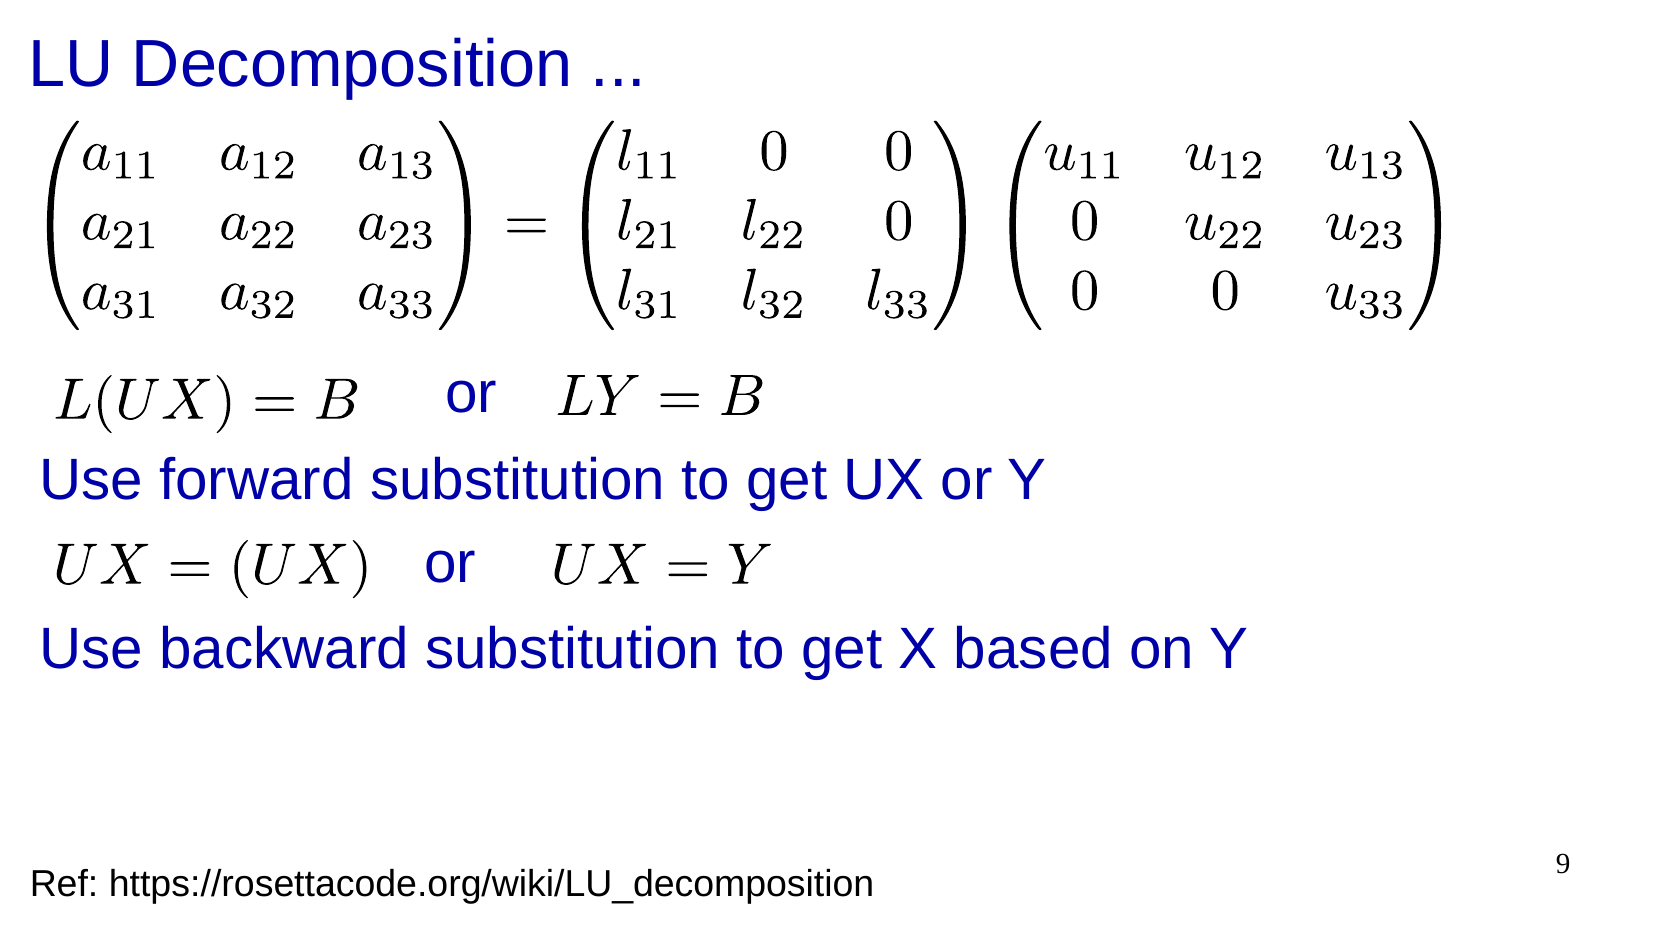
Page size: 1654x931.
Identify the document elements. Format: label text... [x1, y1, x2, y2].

text_box [30, 120, 1458, 331]
title LU Decomposition ... [28, 21, 1626, 106]
text_box [52, 375, 361, 434]
text_box [555, 375, 766, 415]
text_box [52, 540, 373, 599]
text_box Ref: https://rosettacode.org/wiki/LU_decomposition [15, 855, 901, 912]
list or Use forward substitution to get UX or Y or Use backward substitution to get X based on Y [39, 360, 1654, 826]
text_box [550, 543, 774, 586]
